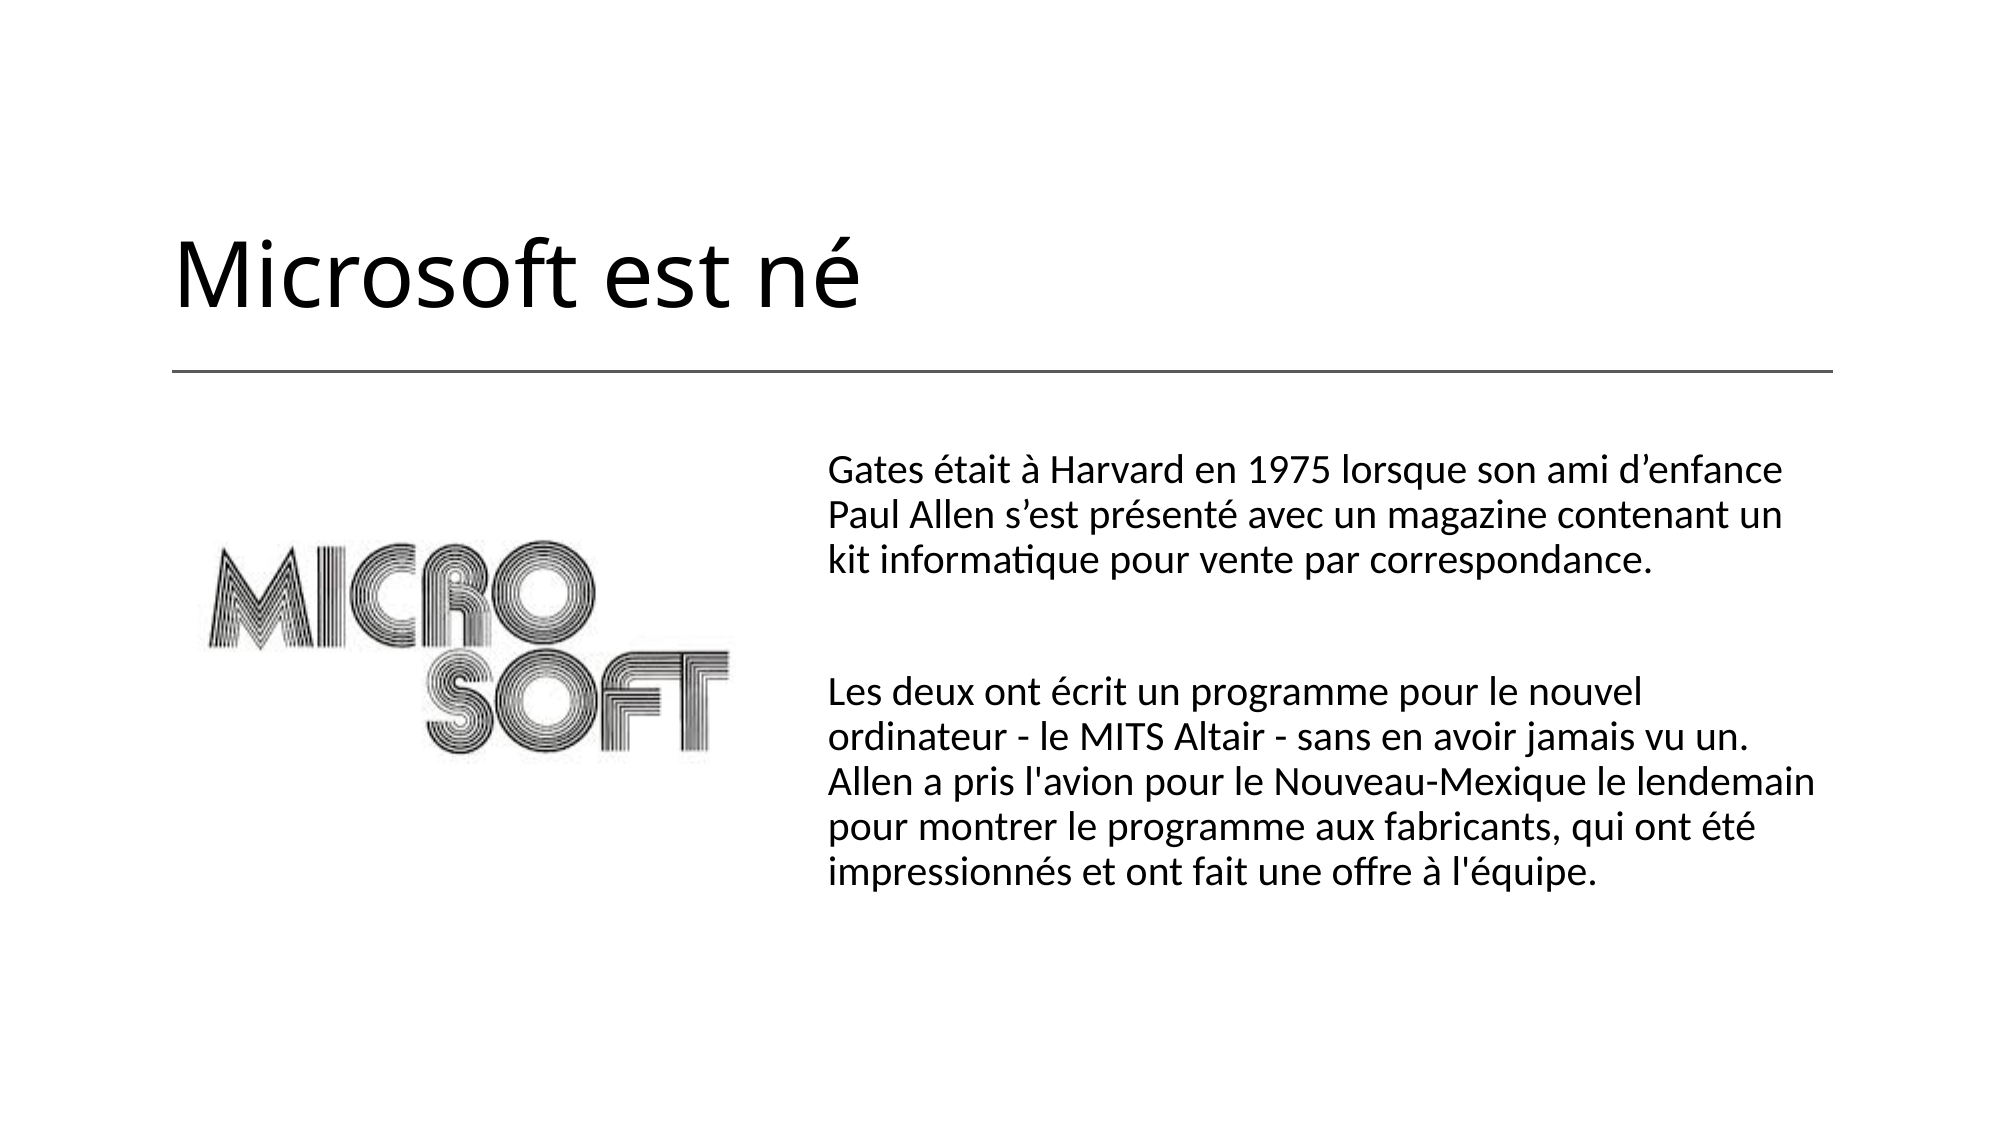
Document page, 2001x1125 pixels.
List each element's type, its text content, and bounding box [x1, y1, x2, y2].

picture [182, 461, 736, 824]
title Microsoft est né [157, 160, 1895, 335]
list Gates était à Harvard en 1975 lorsque son ami d’enfance Paul Allen s’est présenté avec un magazine contenant un kit informatique pour vente par correspondance. Les deux ont écrit un programme pour le nouvel ordinateur - le MITS Altair - sans en avoir jamais vu un. Allen a pris l'avion pour le Nouveau-Mexique le lendemain pour montrer le programme aux fabricants, qui ont été impressionnés et ont fait une offre à l'équipe. [812, 440, 1844, 968]
